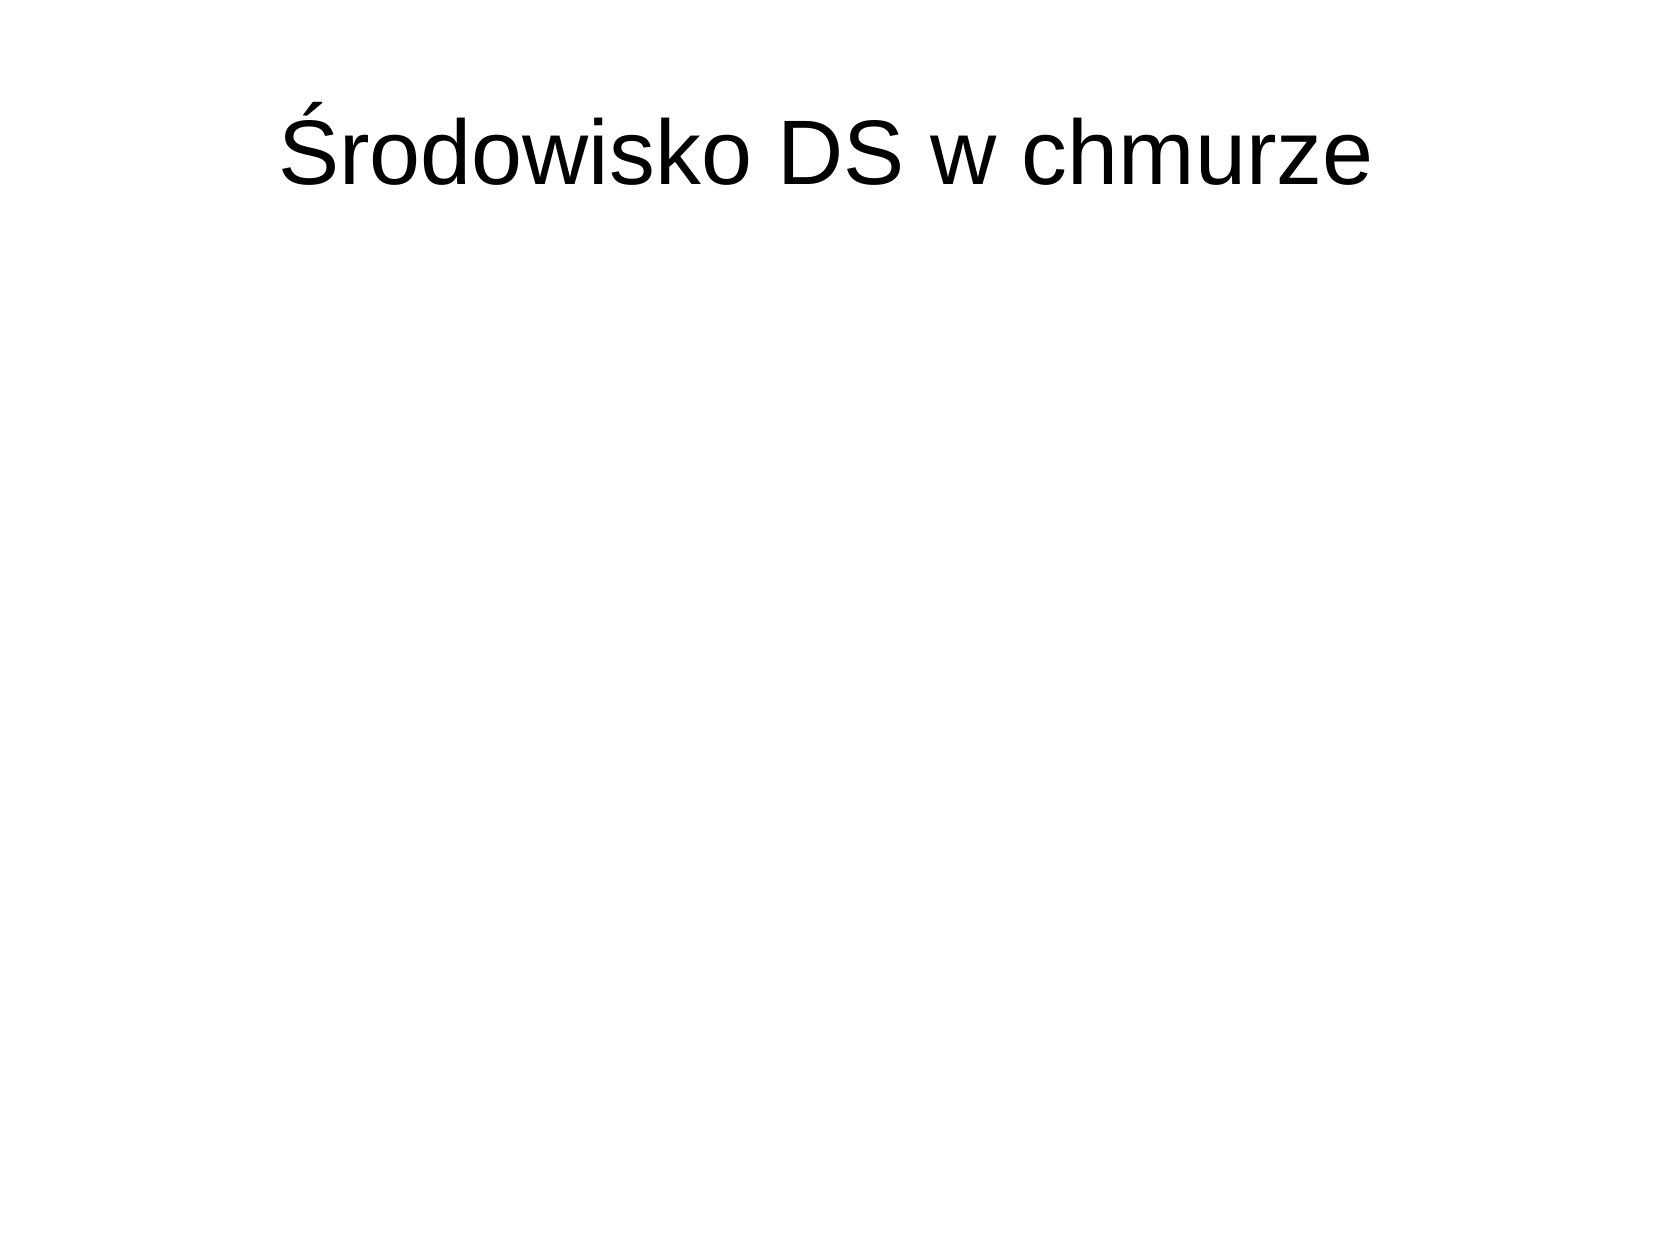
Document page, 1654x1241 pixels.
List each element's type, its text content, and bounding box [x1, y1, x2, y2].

title Środowisko DS w chmurze [82, 49, 1571, 257]
